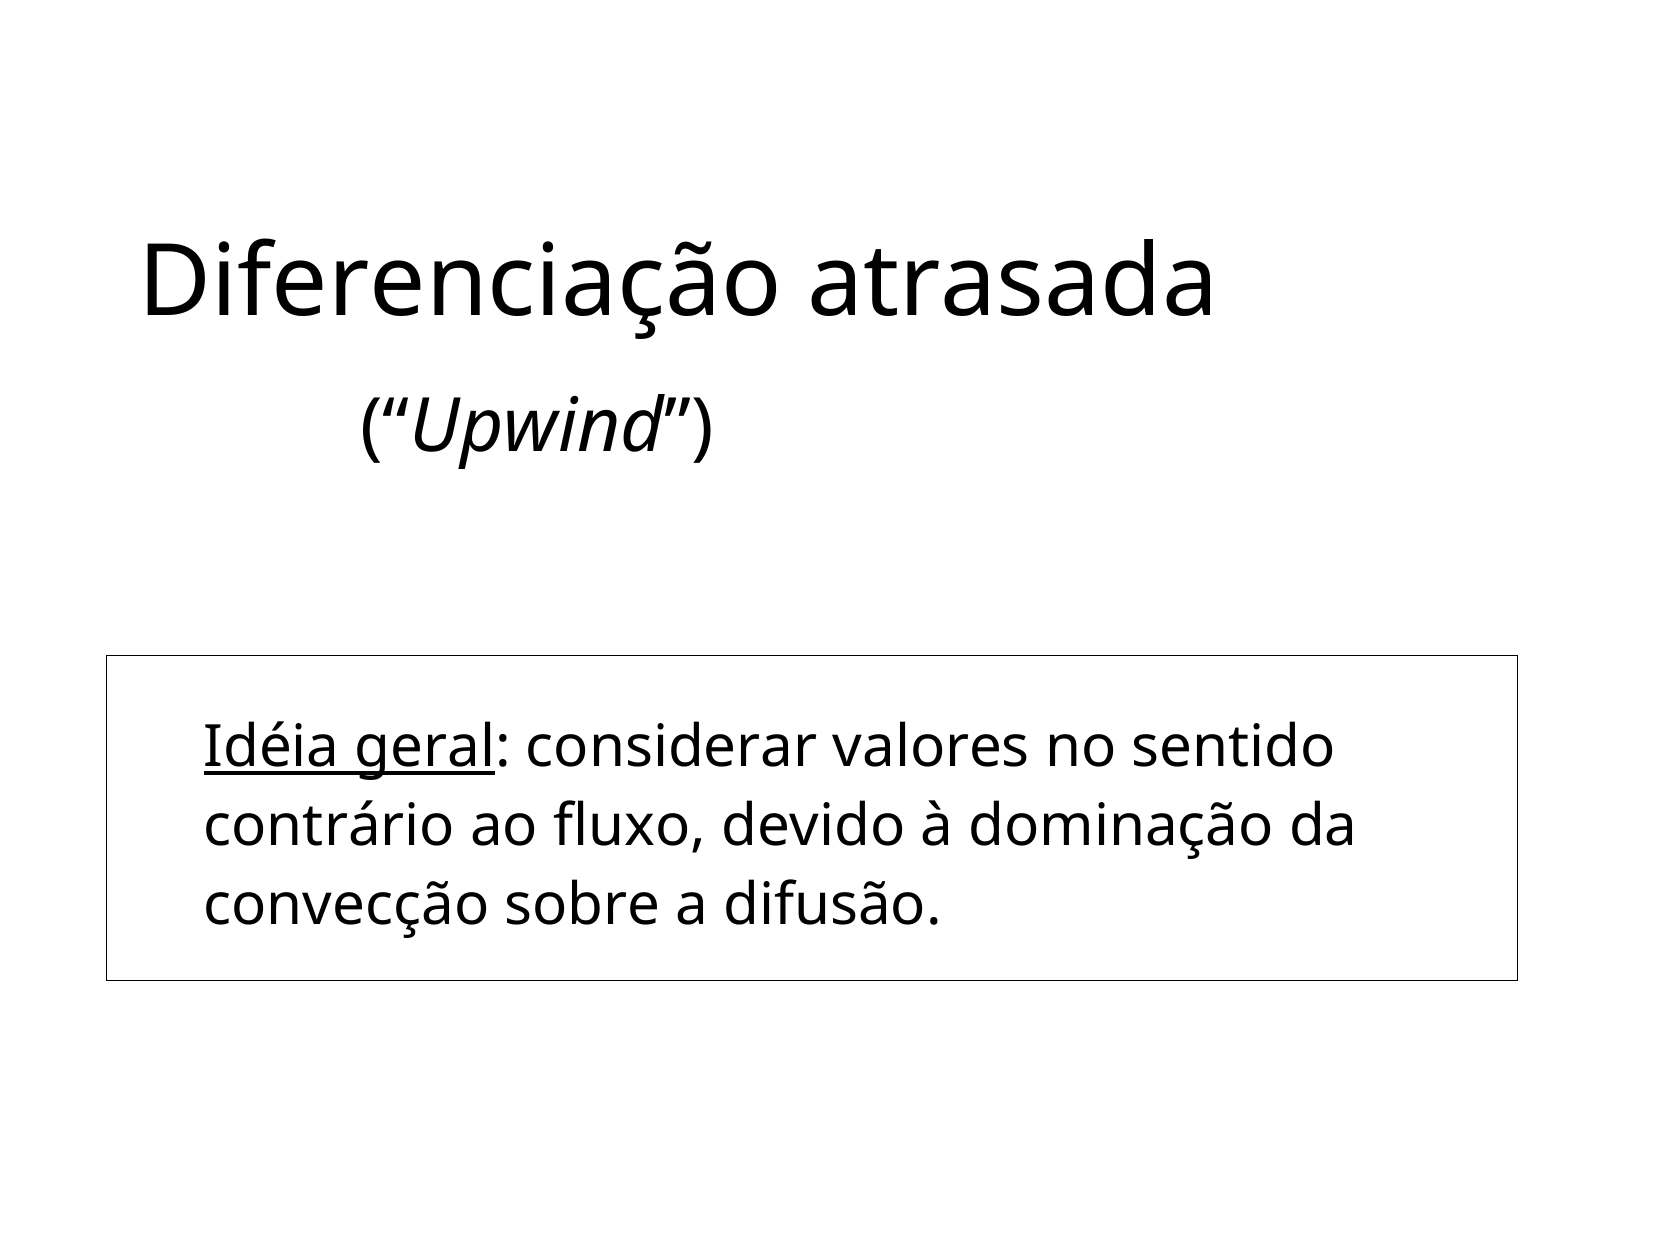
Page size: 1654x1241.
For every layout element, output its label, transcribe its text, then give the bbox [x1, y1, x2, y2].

text_box Diferenciação atrasada (“Upwind”) [124, 200, 1338, 459]
text_box [106, 655, 1518, 981]
text_box Idéia geral: considerar valores no sentido contrário ao fluxo, devido à dominação da convecção sobre a difusão. [188, 696, 1473, 924]
